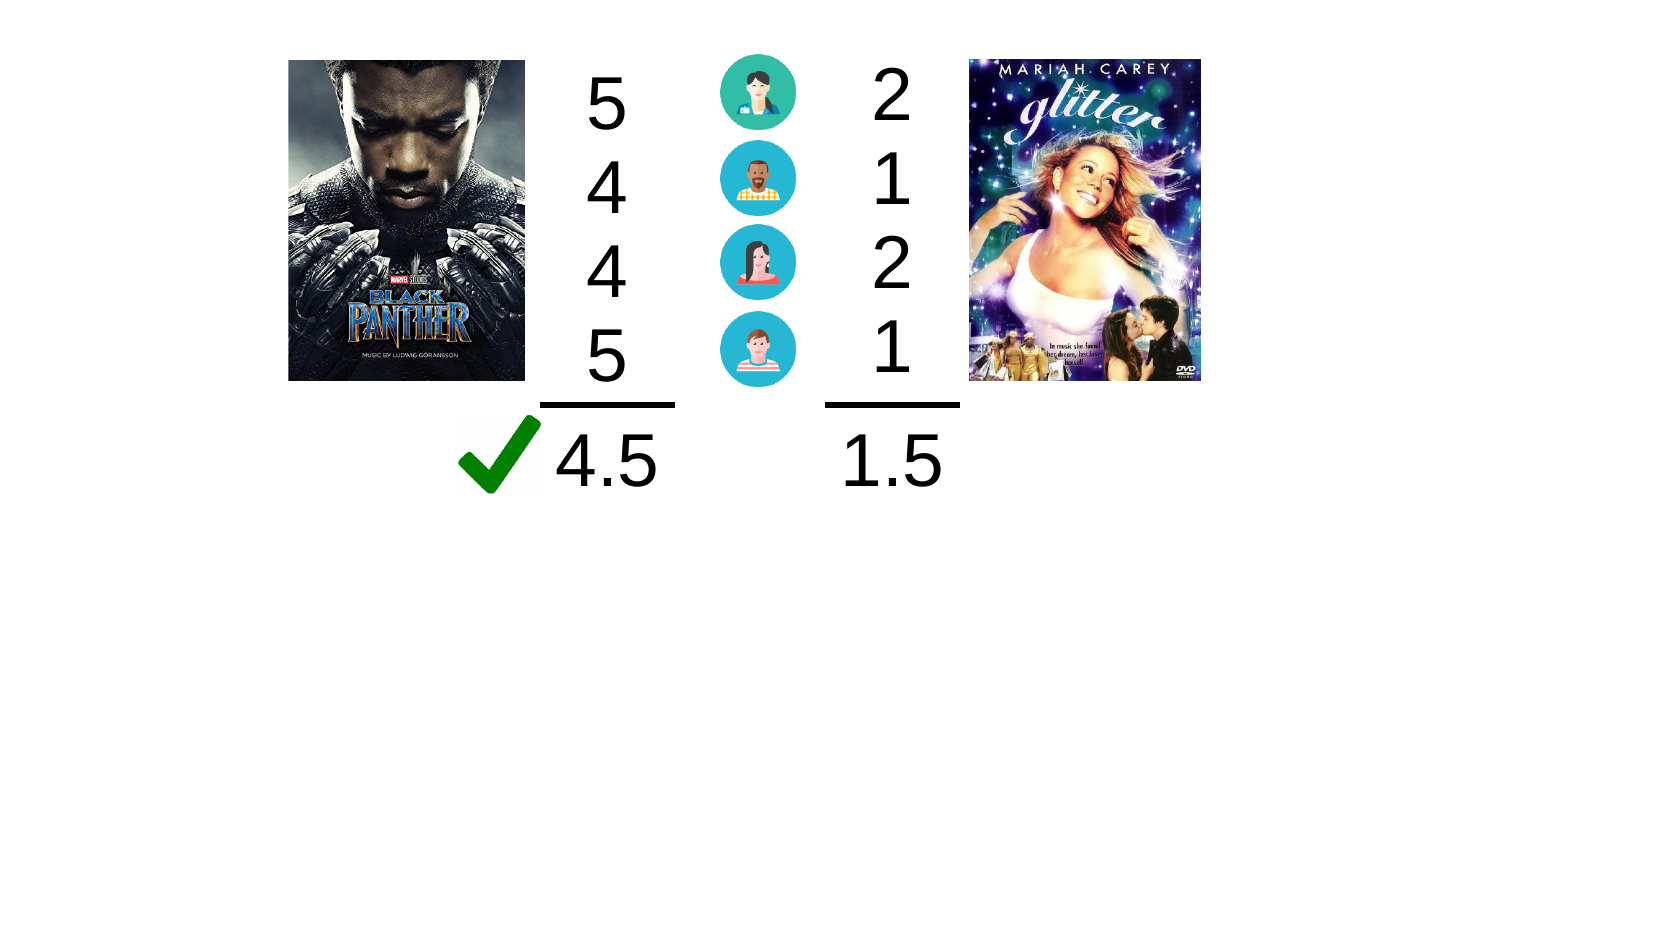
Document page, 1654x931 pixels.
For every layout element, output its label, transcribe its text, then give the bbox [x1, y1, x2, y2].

picture [720, 224, 796, 301]
picture [288, 60, 480, 381]
picture [720, 140, 796, 216]
picture [720, 54, 796, 130]
picture [720, 311, 796, 387]
picture [1021, 59, 1201, 381]
text_box 1.5 [765, 411, 1021, 511]
text_box 2 1 2 1 [765, 45, 1021, 396]
picture [458, 413, 541, 496]
text_box 5 4 4 5 [480, 54, 736, 406]
text_box 4.5 [480, 411, 736, 511]
